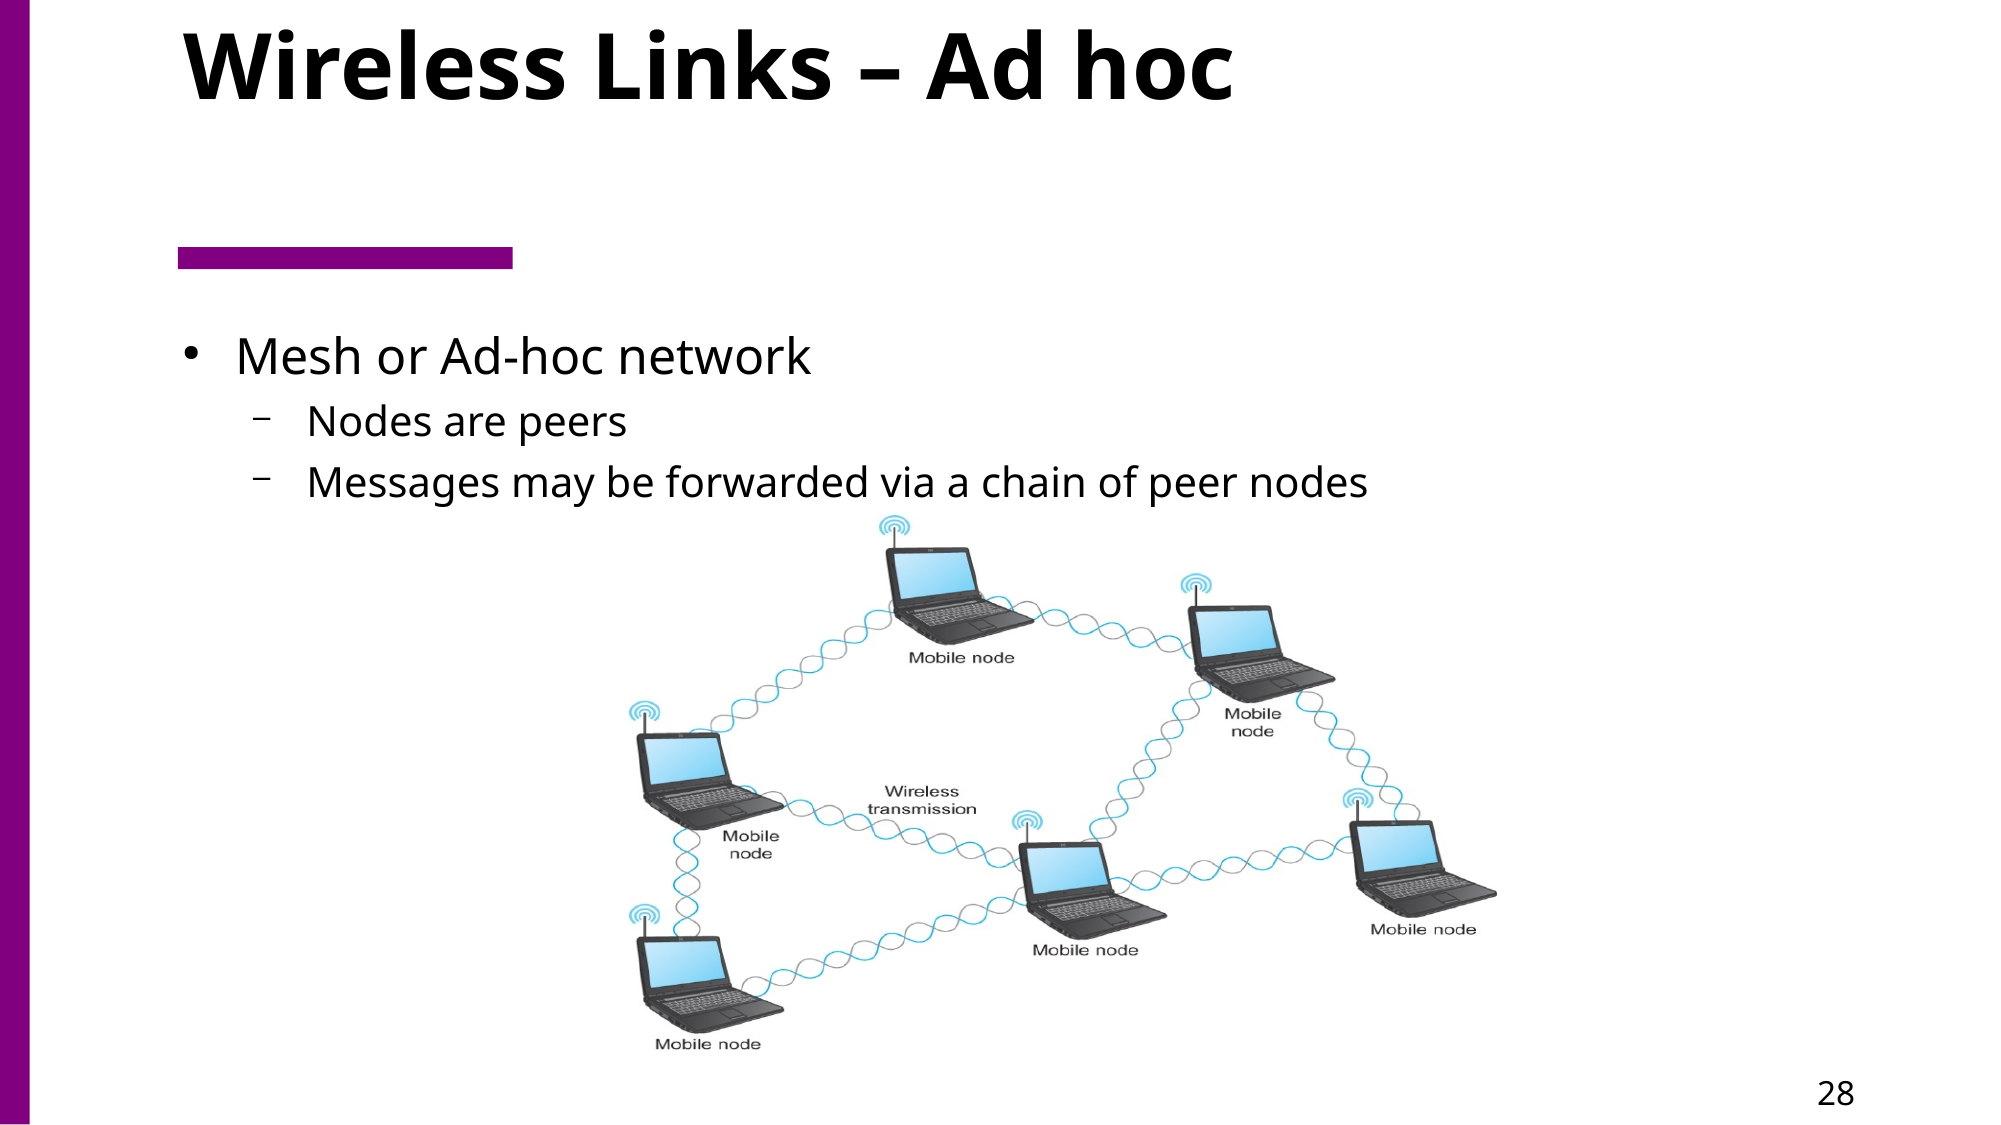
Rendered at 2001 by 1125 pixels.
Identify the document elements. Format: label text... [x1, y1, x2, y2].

title Wireless Links – Ad hoc [133, 0, 1946, 126]
list Mesh or Ad-hoc network Nodes are peers Messages may be forwarded via a chain of peer nodes [149, 184, 1959, 1024]
picture [629, 1024, 1497, 1052]
